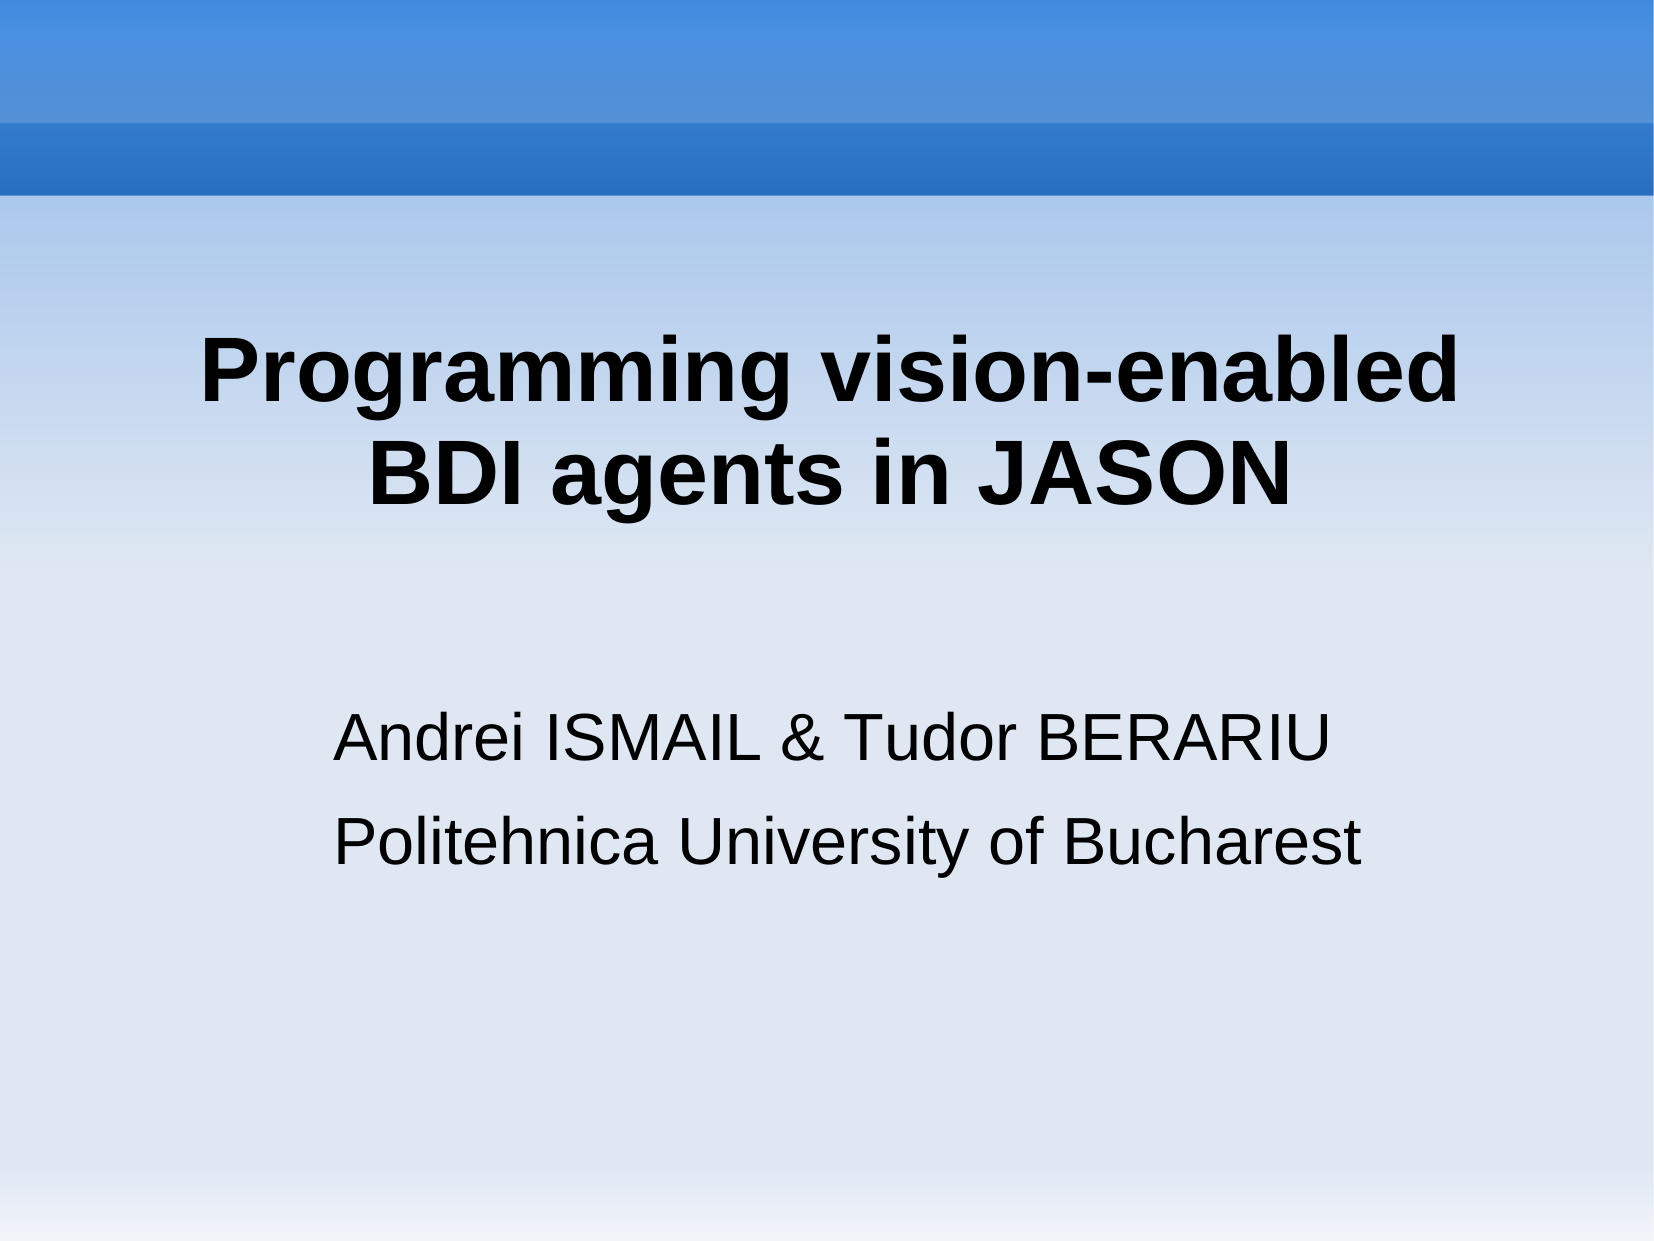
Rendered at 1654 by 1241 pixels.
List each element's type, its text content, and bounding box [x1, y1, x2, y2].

title Programming vision-enabled BDI agents in JASON [86, 317, 1576, 526]
picture [0, 0, 1654, 1241]
list Andrei ISMAIL & Tudor BERARIU Politehnica University of Bucharest [262, 699, 1414, 984]
